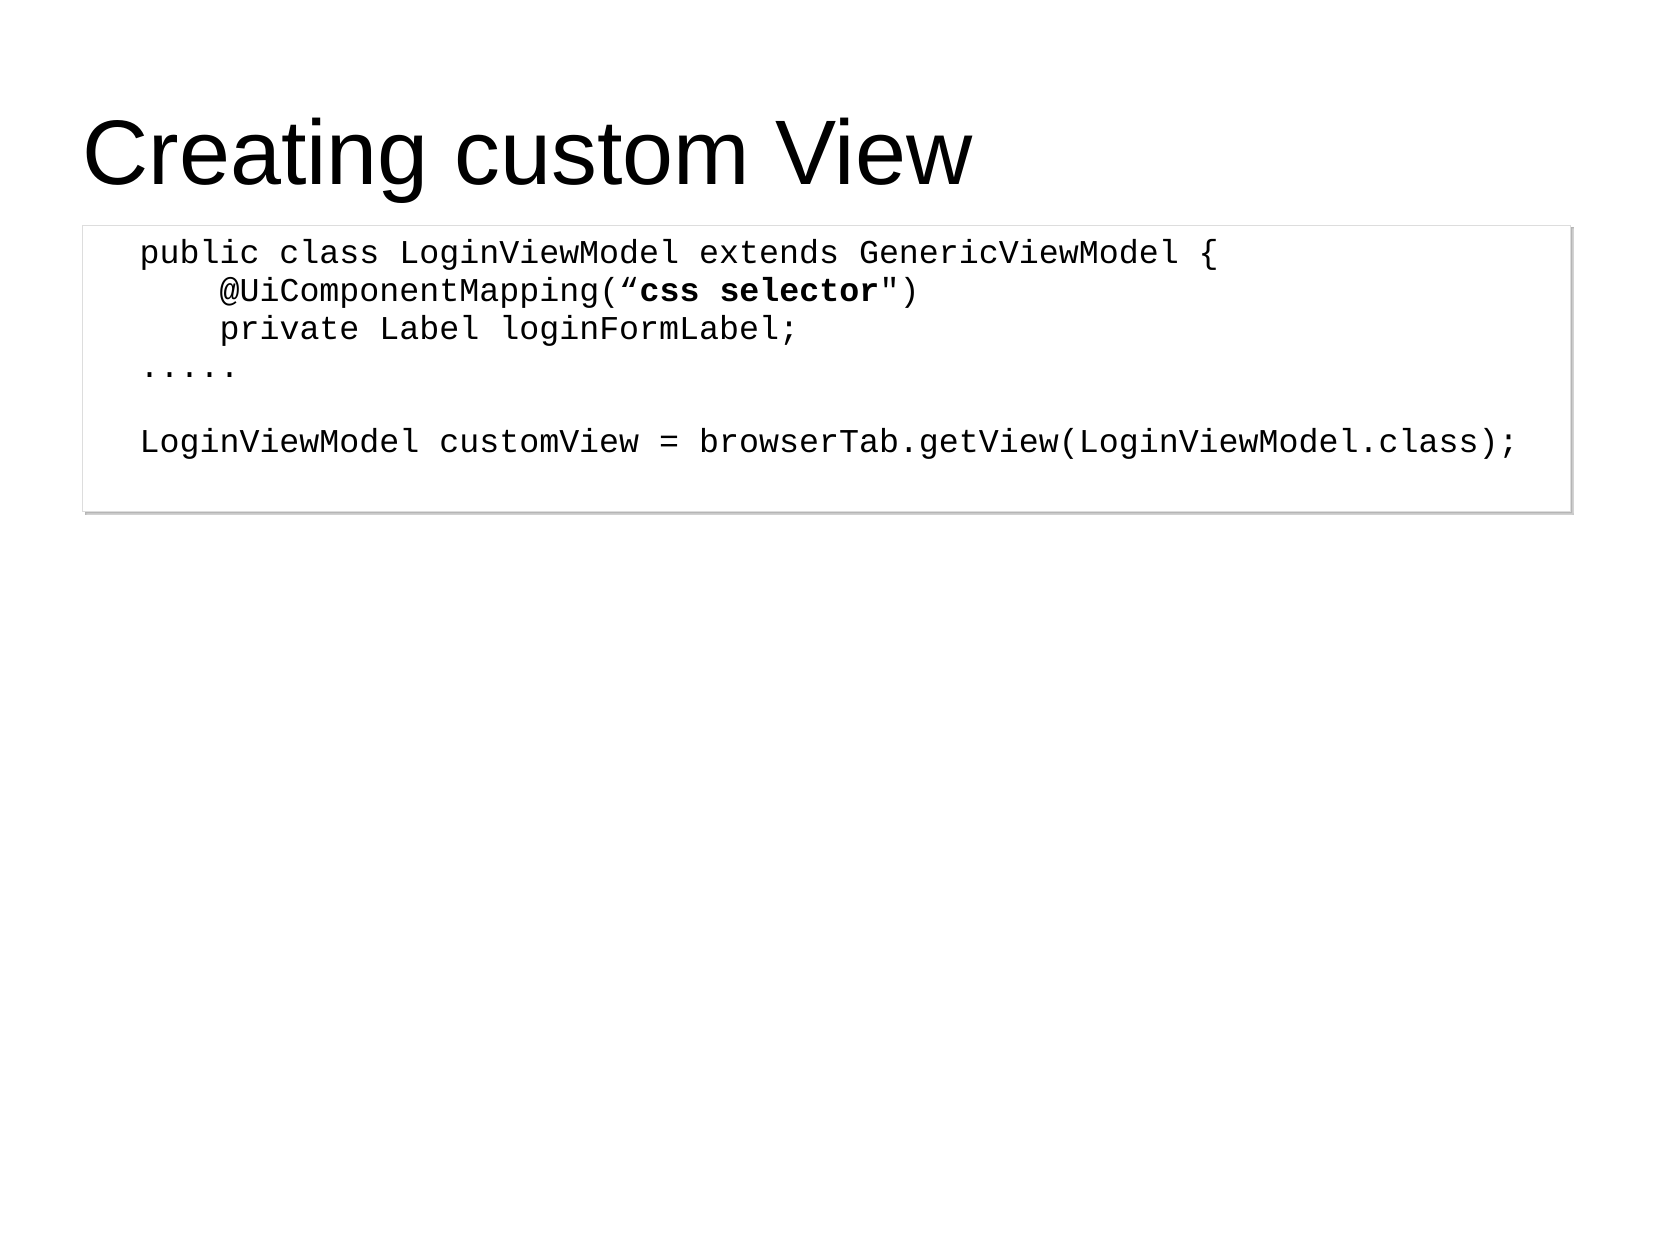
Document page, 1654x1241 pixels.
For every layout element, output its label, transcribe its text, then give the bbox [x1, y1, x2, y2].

subtitle public class LoginViewModel extends GenericViewModel { @UiComponentMapping(“css selector") private Label loginFormLabel; ..... LoginViewModel customView = browserTab.getView(LoginViewModel.class); [82, 225, 1571, 512]
title Creating custom View [82, 49, 1571, 225]
